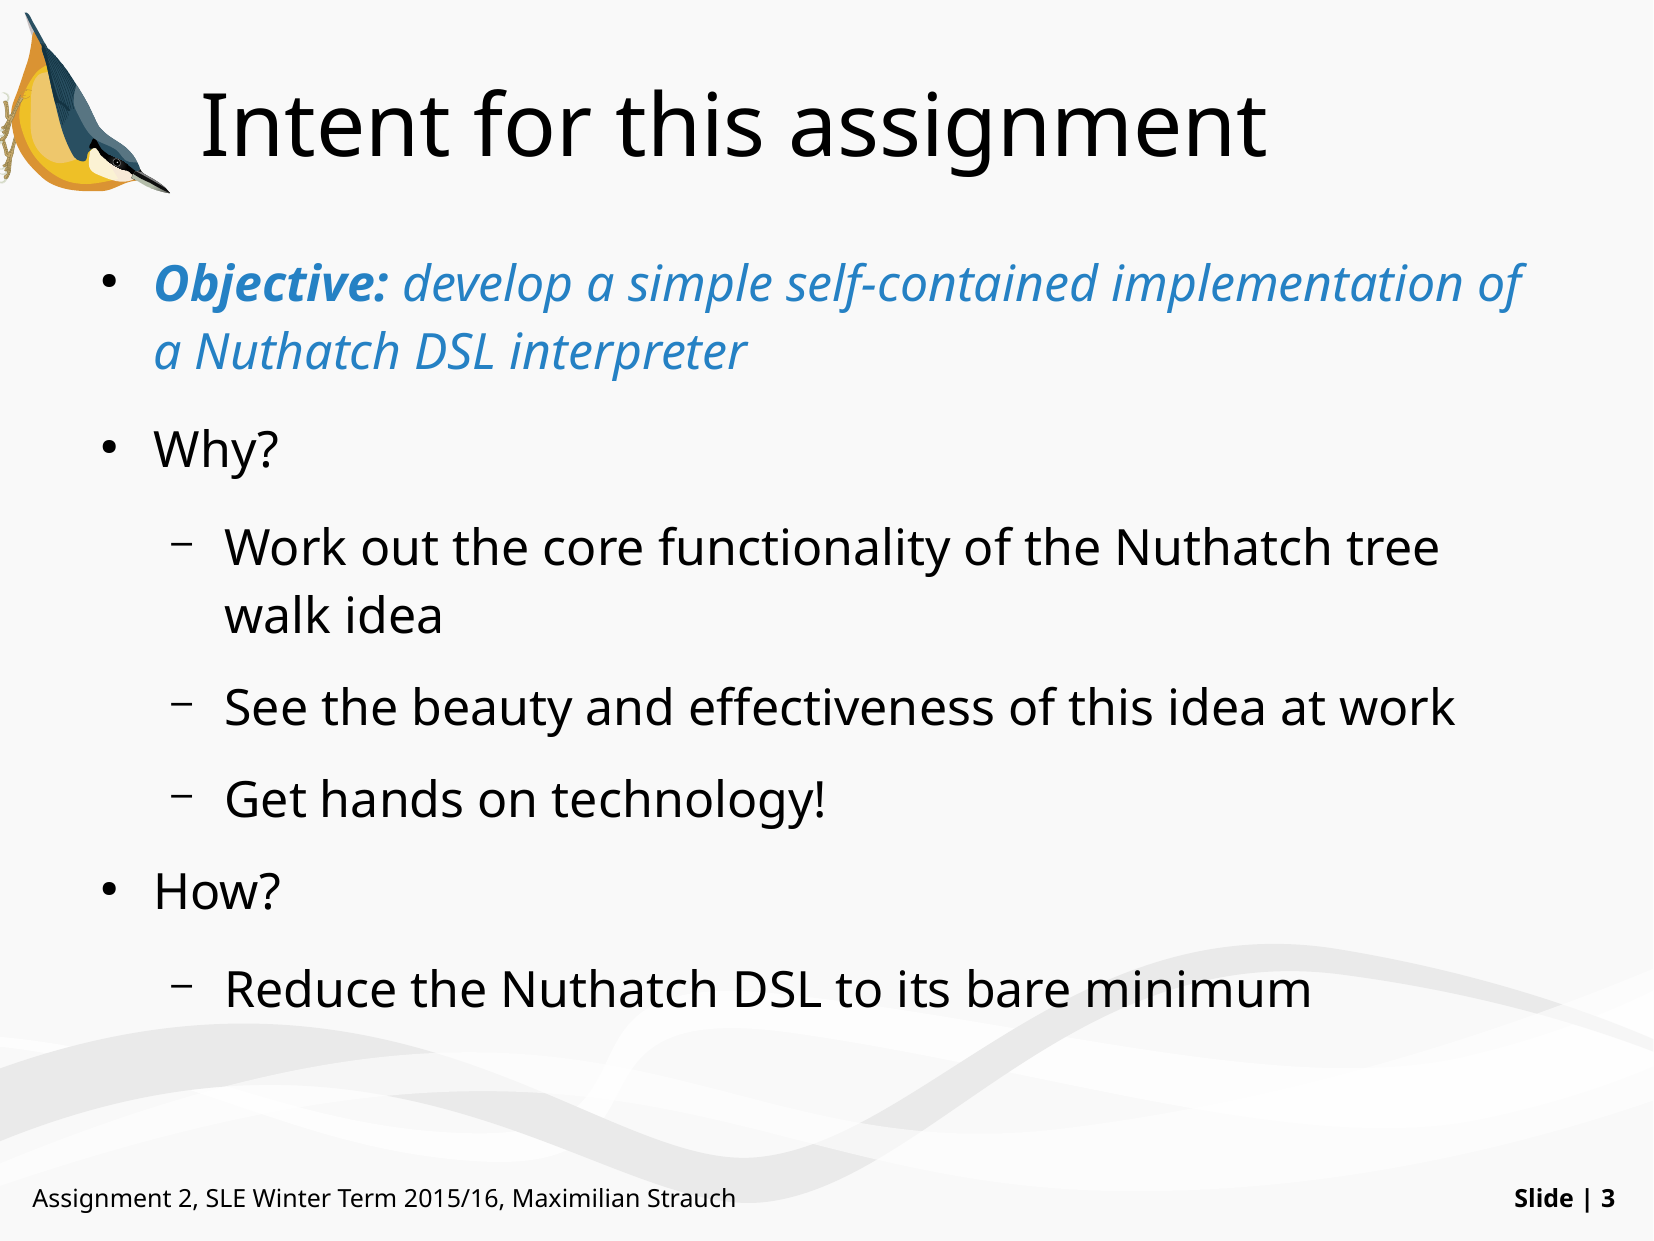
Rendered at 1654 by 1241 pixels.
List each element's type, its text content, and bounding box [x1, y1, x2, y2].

list Objective: develop a simple self-contained implementation of a Nuthatch DSL interpreter Why? Work out the core functionality of the Nuthatch tree walk idea See the beauty and effectiveness of this idea at work Get hands on technology! How? Reduce the Nuthatch DSL to its bare minimum [82, 248, 1548, 1052]
title Intent for this assignment [200, 63, 1571, 183]
